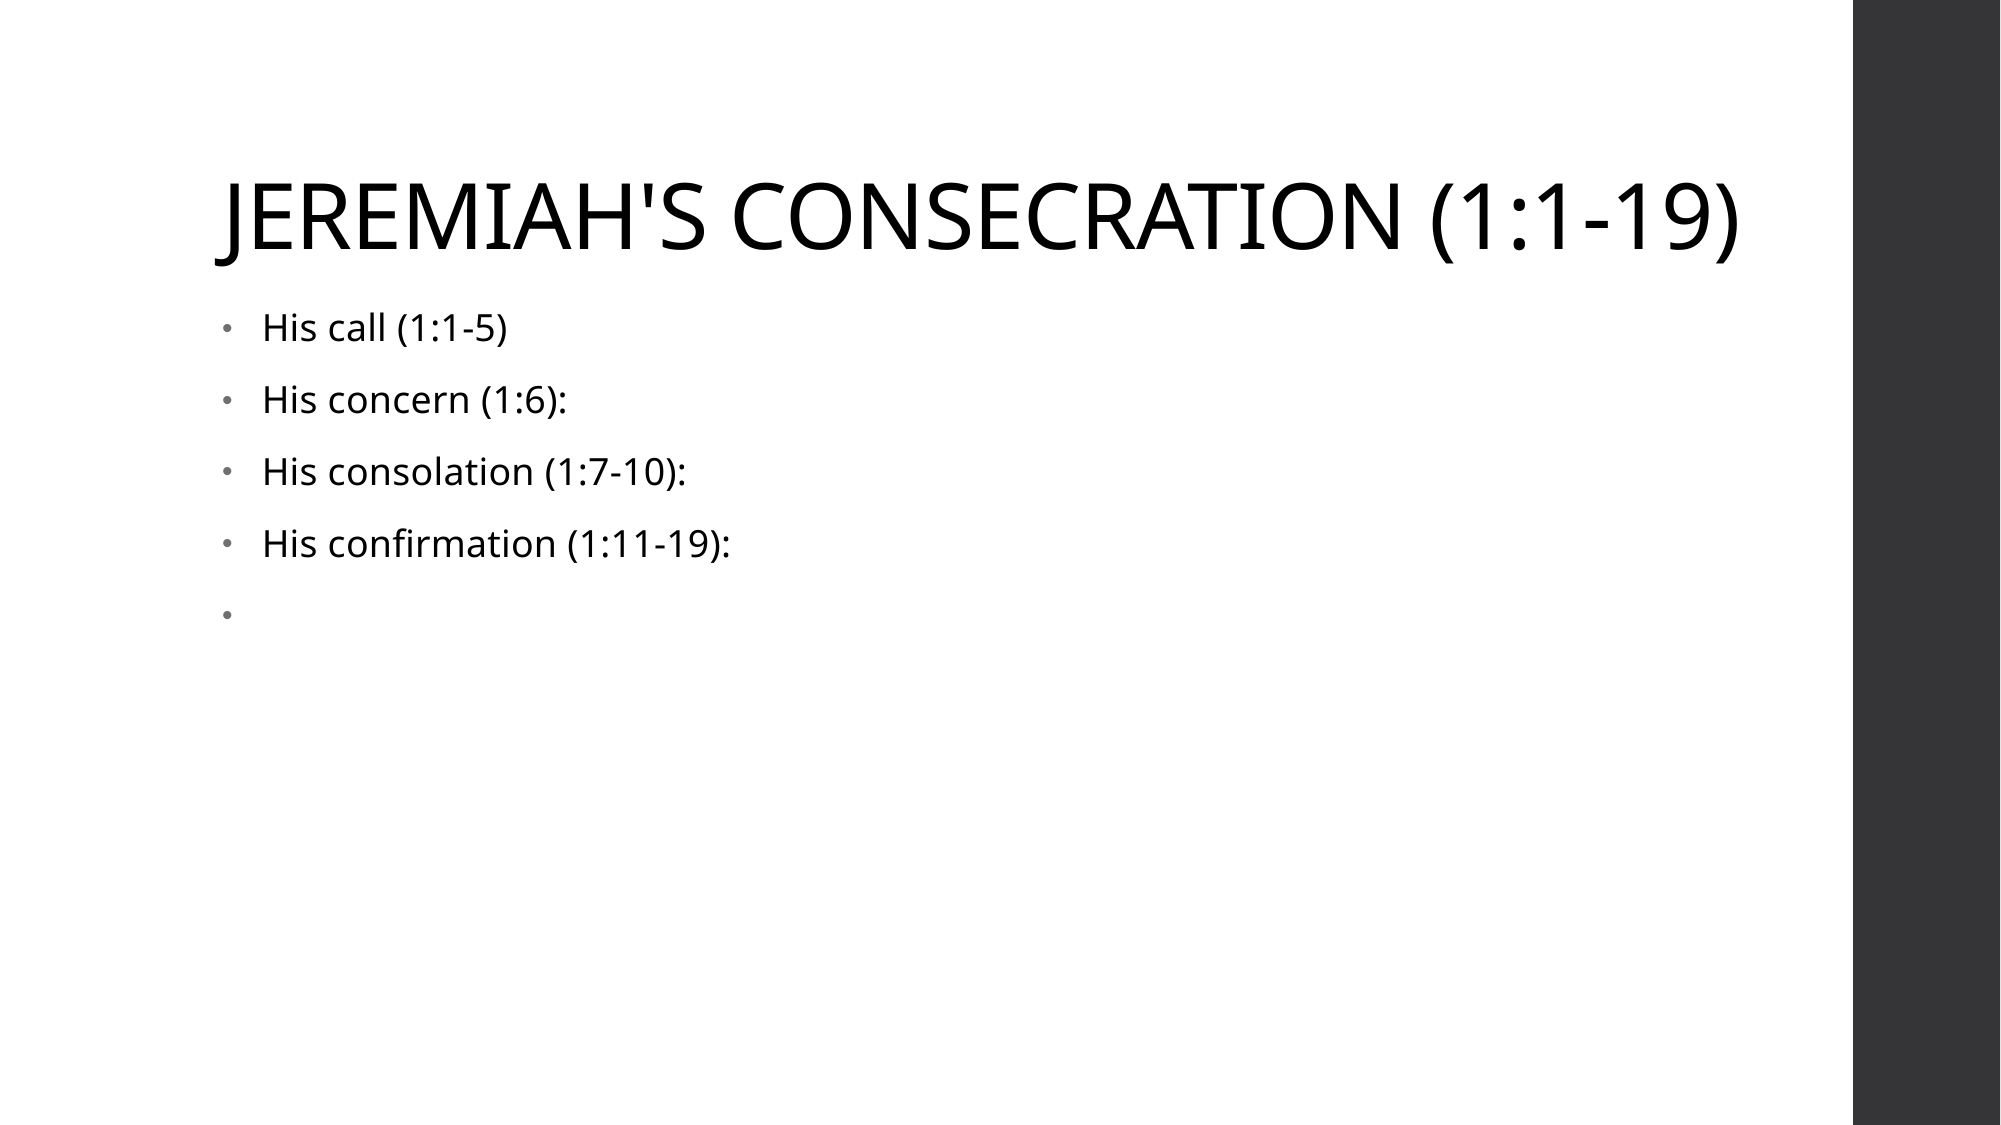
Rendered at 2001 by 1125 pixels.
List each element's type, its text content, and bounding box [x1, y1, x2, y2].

title JEREMIAH'S CONSECRATION (1:1-19) [206, 60, 1797, 278]
list His call (1:1-5) His concern (1:6): His consolation (1:7-10): His confirmation (1:11-19): [206, 299, 1617, 1014]
